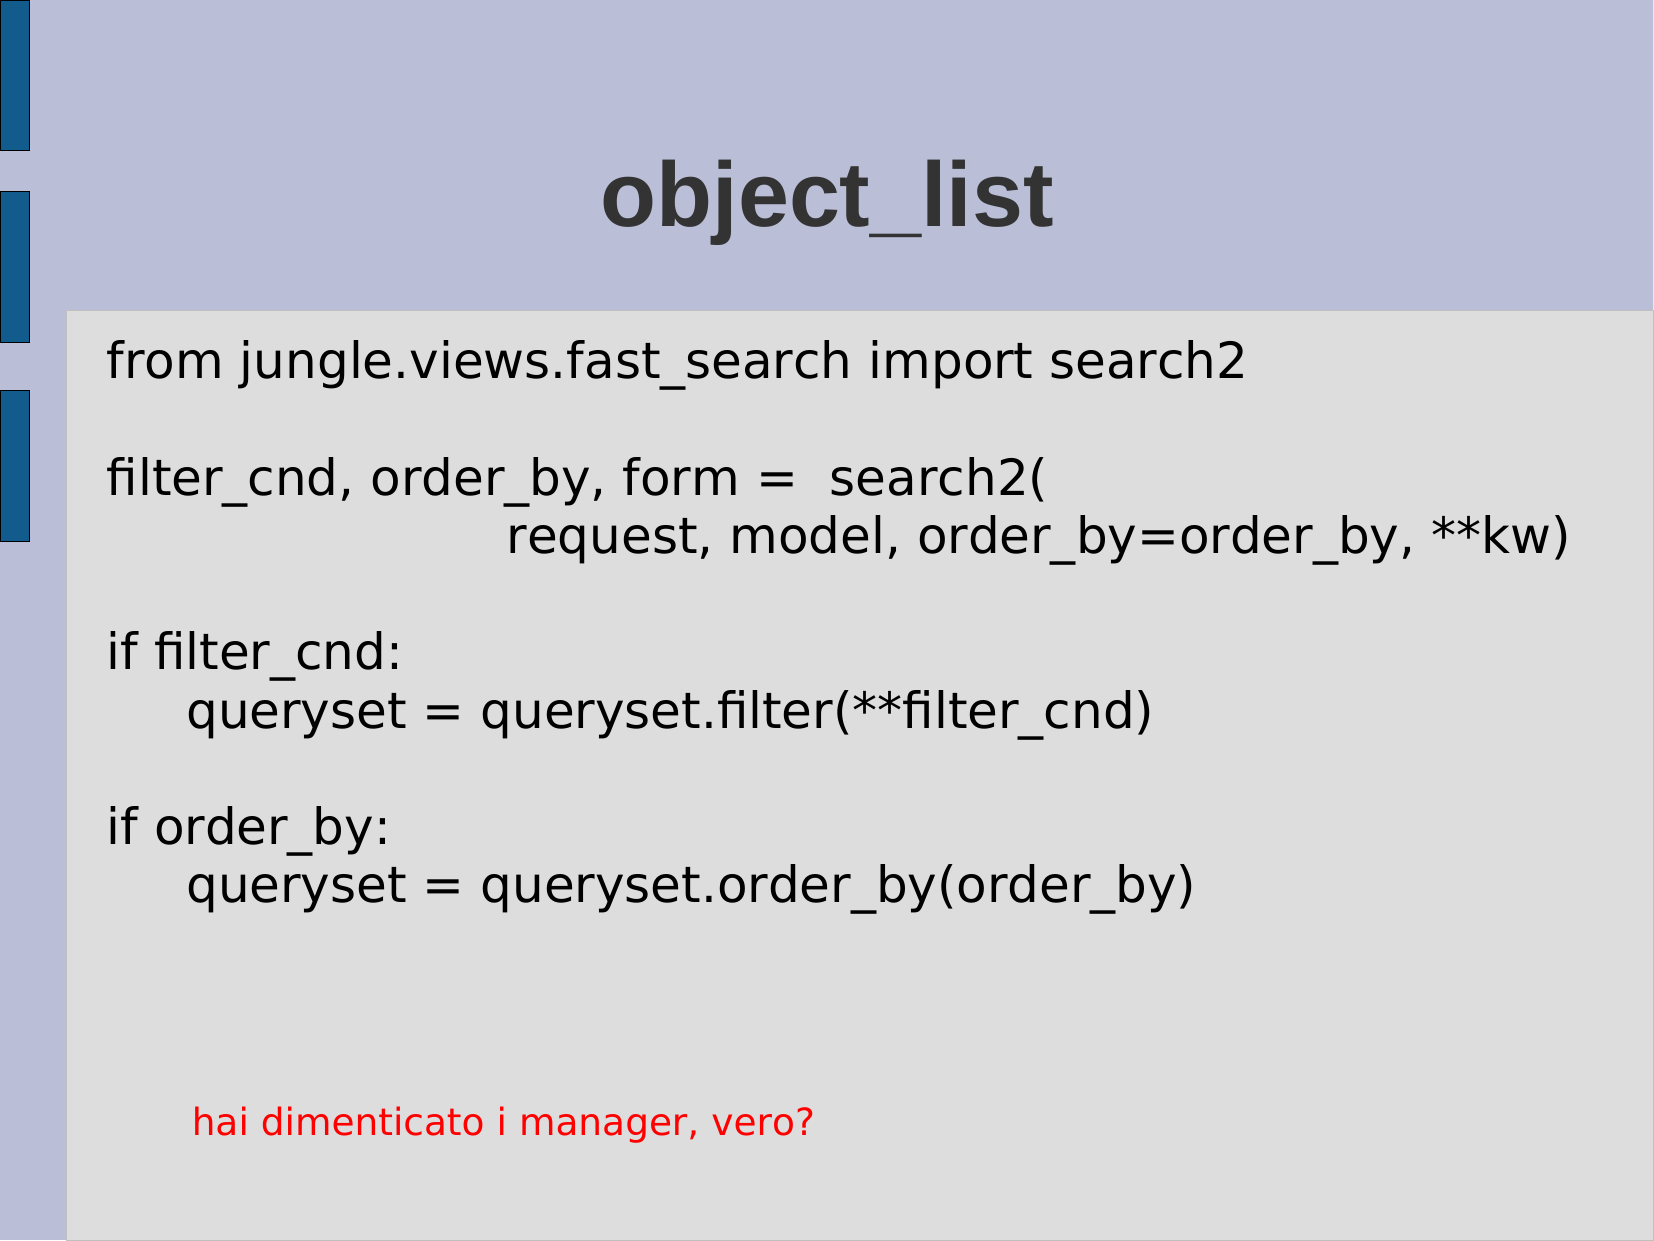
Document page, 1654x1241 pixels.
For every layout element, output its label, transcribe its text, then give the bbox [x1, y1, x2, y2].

text_box from jungle.views.fast_search import search2 filter_cnd, order_by, form = search2( request, model, order_by=order_by, **kw) if filter_cnd: queryset = queryset.filter(**filter_cnd) if order_by: queryset = queryset.order_by(order_by) [43, 324, 1595, 1039]
text_box hai dimenticato i manager, vero? [177, 1093, 818, 1152]
title object_list [121, 91, 1534, 299]
